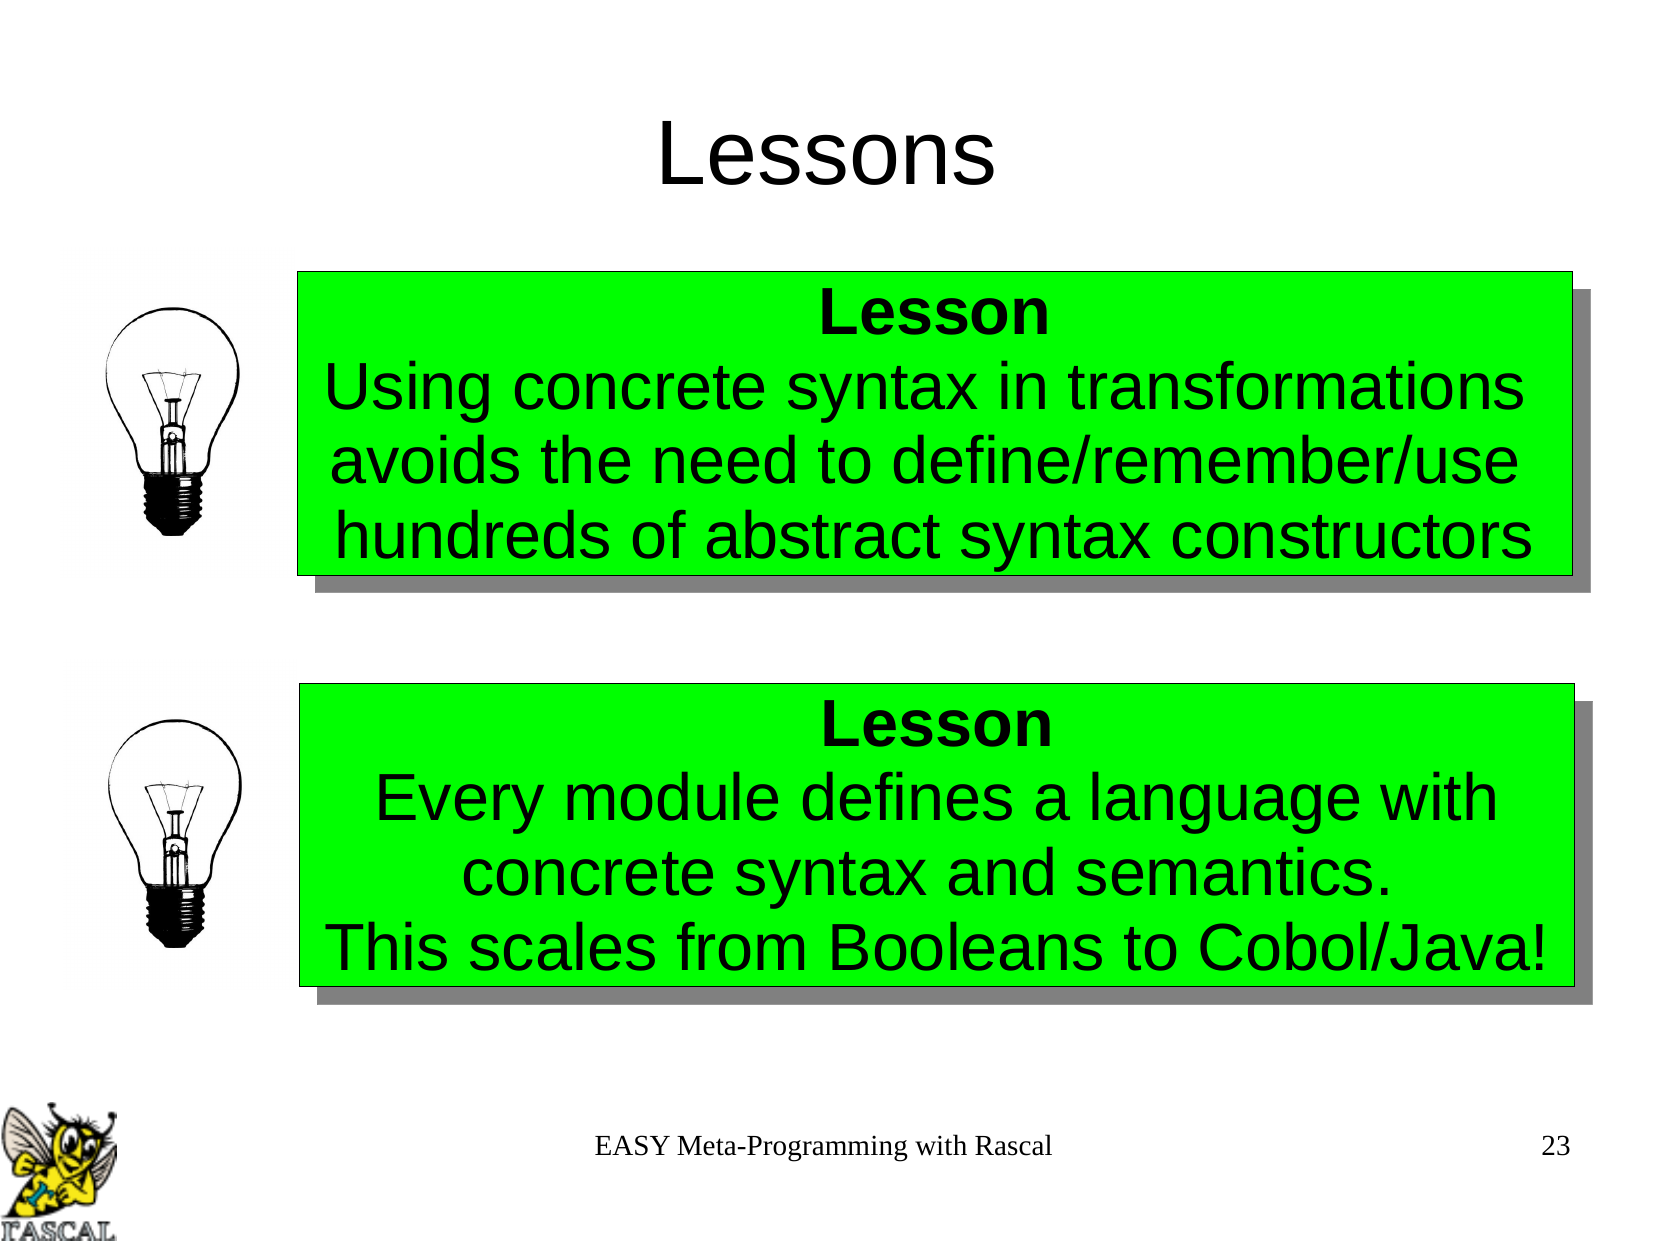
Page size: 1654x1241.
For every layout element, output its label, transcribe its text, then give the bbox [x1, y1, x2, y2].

text_box Lesson Every module defines a language with concrete syntax and semantics. This scales from Booleans to Cobol/Java! [299, 683, 1575, 987]
picture [0, 1102, 117, 1241]
picture [63, 659, 297, 990]
text_box Lesson Using concrete syntax in transformations avoids the need to define/remember/use hundreds of abstract syntax constructors [297, 271, 1573, 576]
picture [60, 247, 295, 578]
title Lessons [82, 49, 1571, 257]
